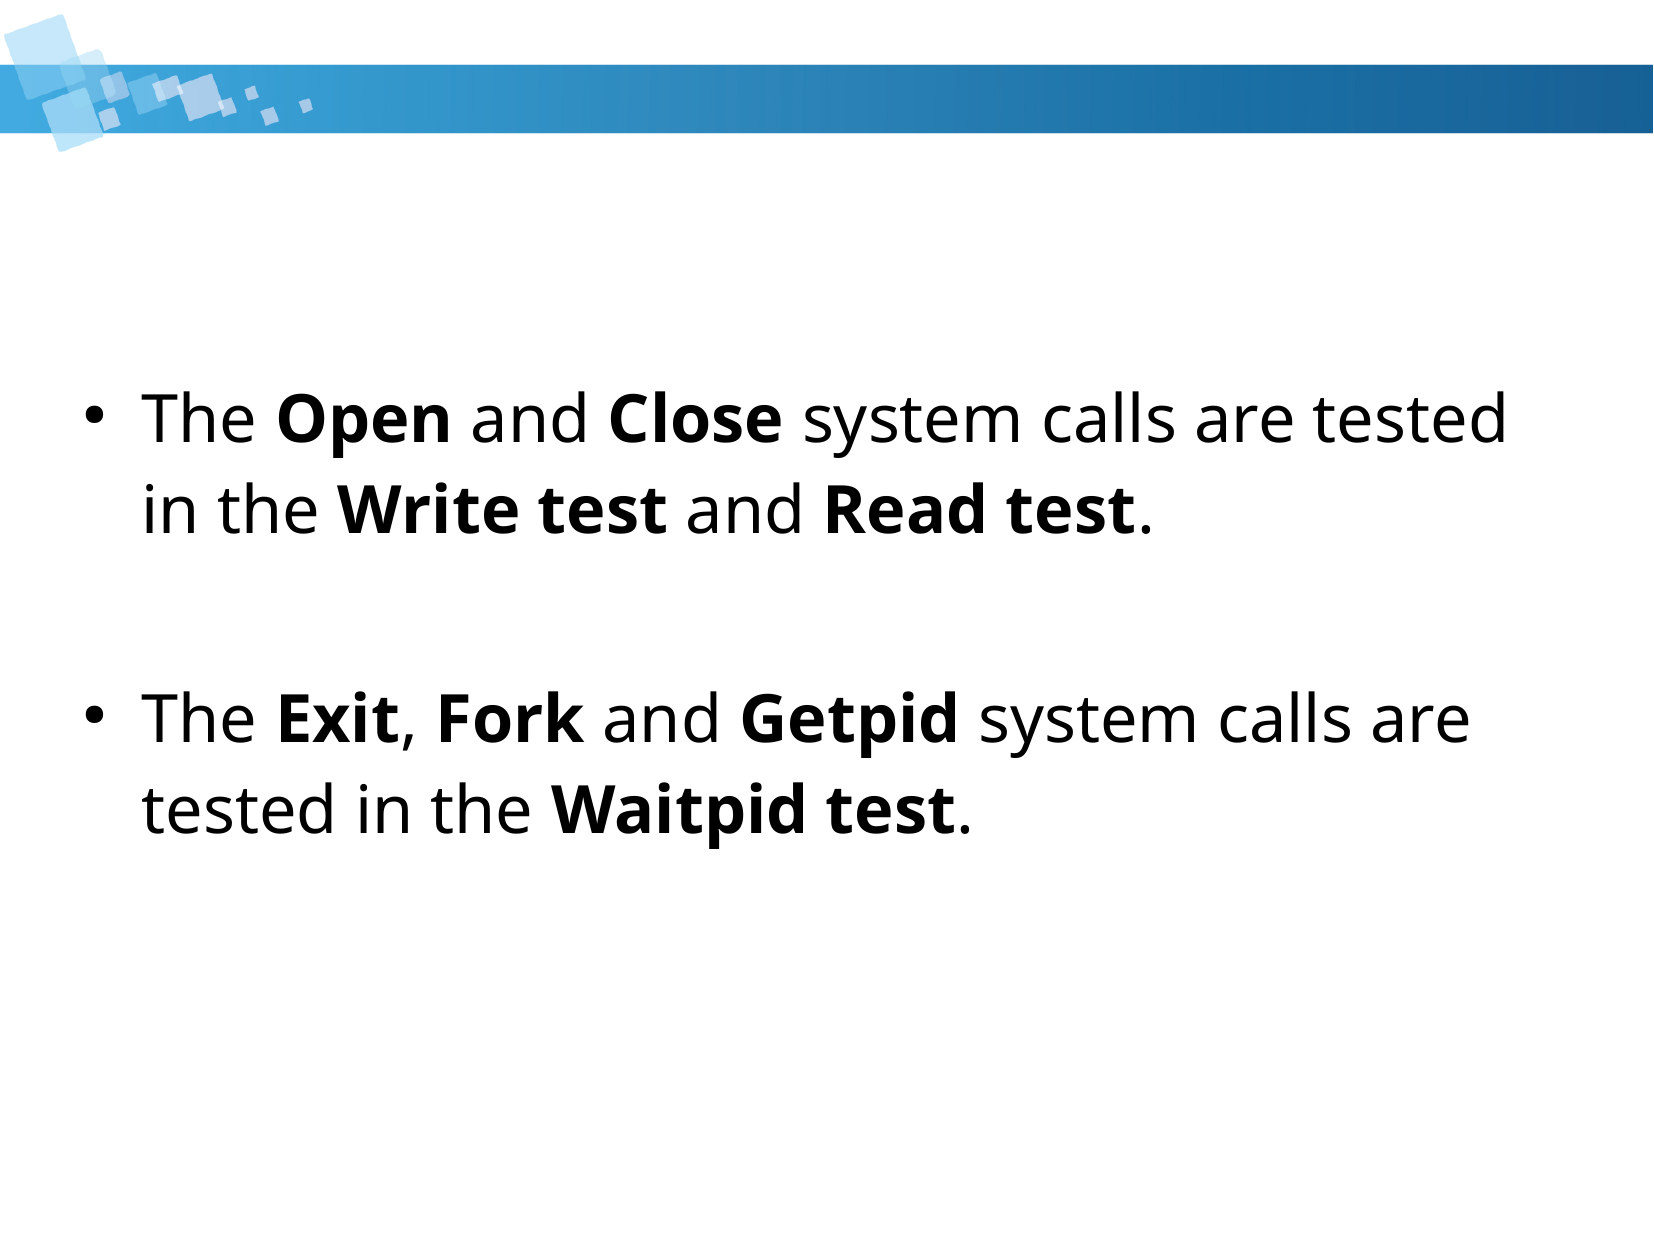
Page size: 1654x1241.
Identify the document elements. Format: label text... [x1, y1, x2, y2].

picture [0, 0, 1653, 1238]
subtitle The Open and Close system calls are tested in the Write test and Read test. The Exit, Fork and Getpid system calls are tested in the Waitpid test. [82, 132, 1571, 1093]
